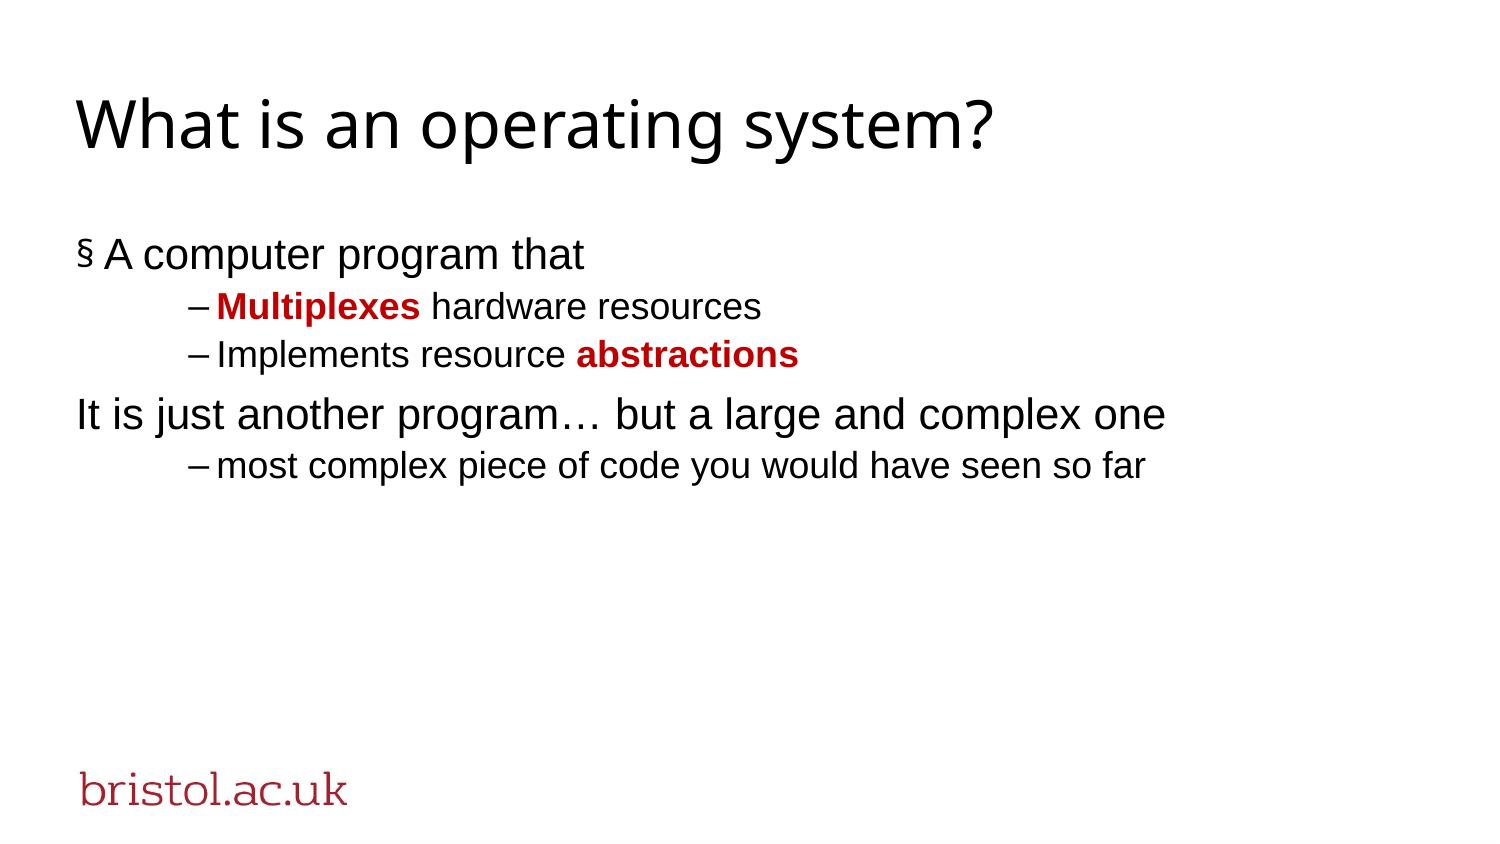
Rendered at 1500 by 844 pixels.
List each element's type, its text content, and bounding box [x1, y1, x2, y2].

title What is an operating system? [60, 44, 1440, 209]
list A computer program that Multiplexes hardware resources Implements resource abstractions It is just another program… but a large and complex one most complex piece of code you would have seen so far [60, 224, 1440, 699]
